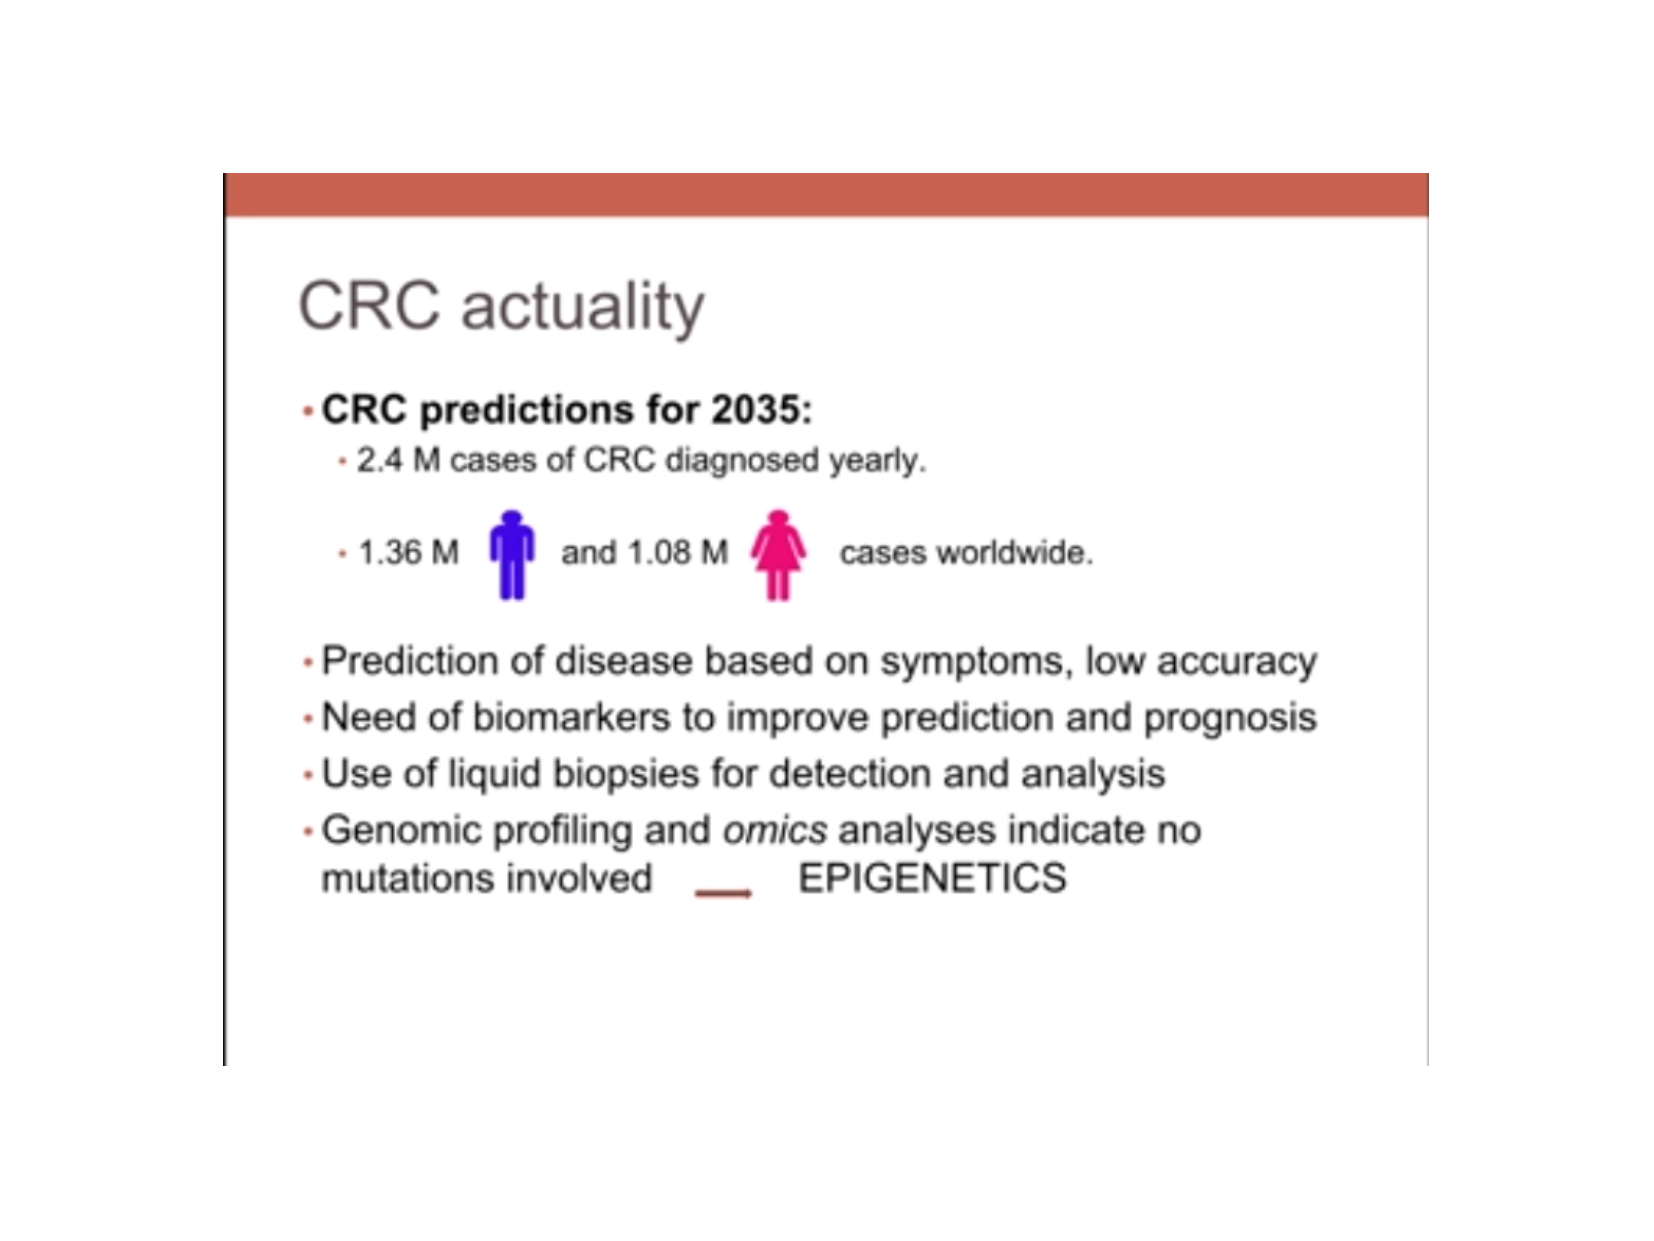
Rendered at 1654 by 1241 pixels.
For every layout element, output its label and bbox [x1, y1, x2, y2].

picture [223, 173, 1429, 1066]
